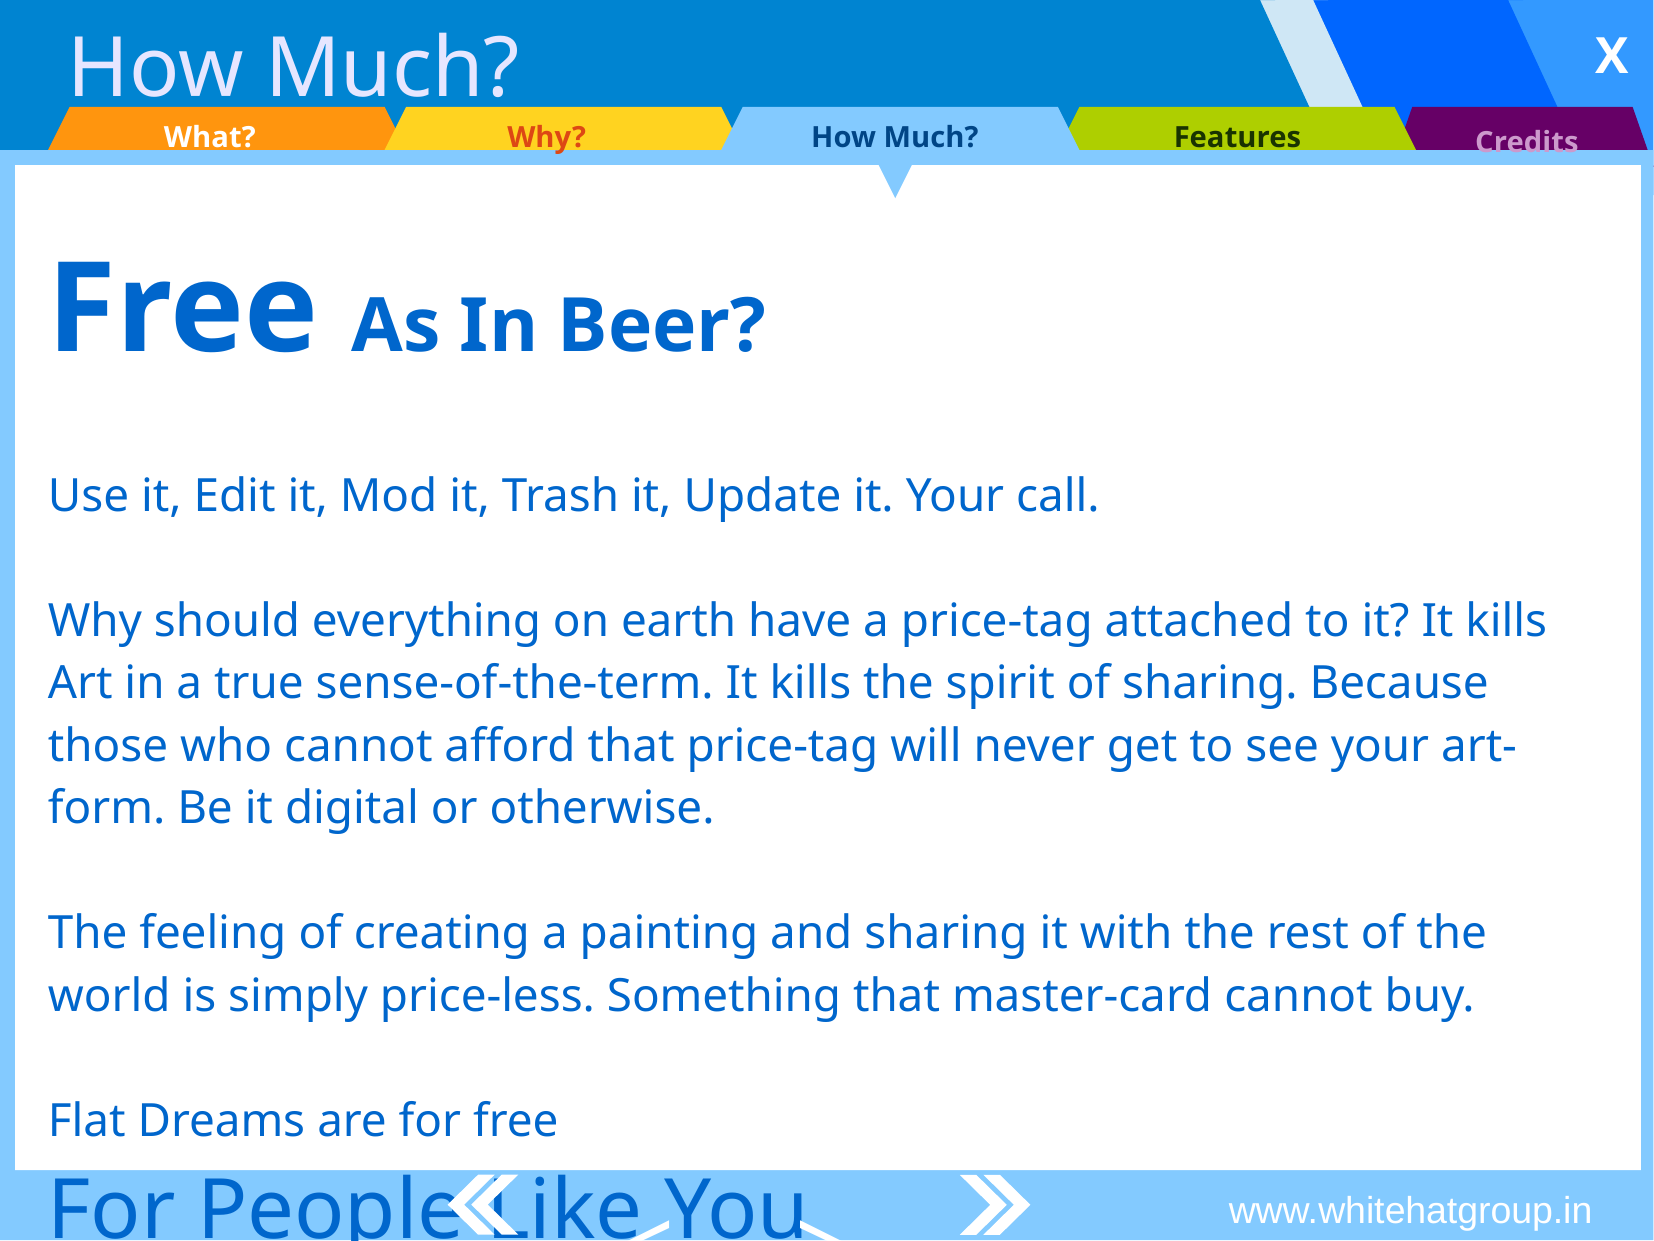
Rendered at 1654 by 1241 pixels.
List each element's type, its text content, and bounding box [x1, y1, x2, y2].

text_box How Much? [53, 0, 1021, 109]
text_box [358, 1199, 383, 1233]
text_box [719, 1199, 745, 1233]
text_box How Much? [775, 108, 1016, 157]
text_box Free As In Beer? Use it, Edit it, Mod it, Trash it, Update it. Your call. Why should everything on earth have a price-tag attached to it? It kills Art in a true sense-of-the-term. It kills the spirit of sharing. Because those who cannot afford that price-tag will never get to see your art-form. Be it digital or otherwise. The feeling of creating a painting and sharing it with the rest of the world is simply price-less. Something that master-card cannot buy. Flat Dreams are for free For People Like You [33, 210, 1606, 1096]
text_box www.whitehatgroup.in [1193, 1181, 1629, 1239]
text_box Features [1117, 108, 1358, 157]
text_box Why? [426, 108, 667, 157]
text_box [0, 0, 1654, 1241]
text_box > [756, 1167, 892, 1241]
text_box Credits [1406, 114, 1647, 163]
text_box X [1580, 12, 1654, 150]
text_box < [578, 1167, 714, 1241]
text_box What? [90, 108, 331, 157]
